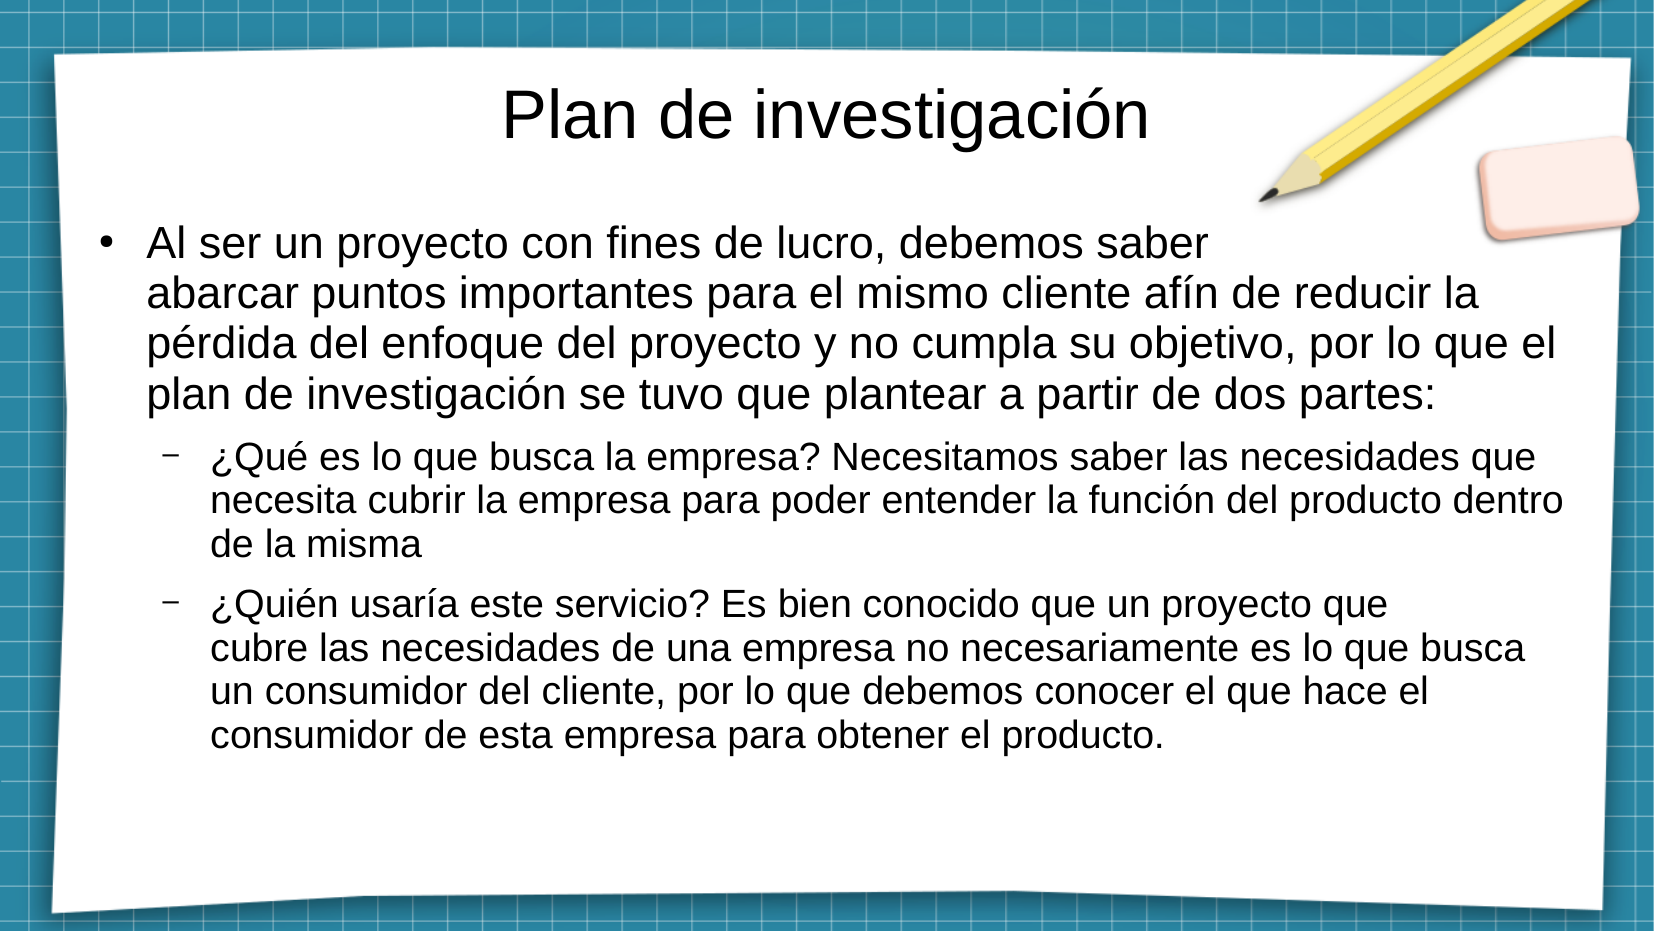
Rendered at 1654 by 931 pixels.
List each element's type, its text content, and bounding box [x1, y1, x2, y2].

picture [0, 0, 1654, 931]
title Plan de investigación [82, 37, 1571, 193]
list Al ser un proyecto con fines de lucro, debemos saber abarcar puntos importantes para el mismo cliente afín de reducir la pérdida del enfoque del proyecto y no cumpla su objetivo, por lo que el plan de investigación se tuvo que plantear a partir de dos partes: ¿Qué es lo que busca la empresa? Necesitamos saber las necesidades que necesita cubrir la empresa para poder entender la función del producto dentro de la misma ¿Quién usaría este servicio? Es bien conocido que un proyecto que cubre las necesidades de una empresa no necesariamente es lo que busca un consumidor del cliente, por lo que debemos conocer el que hace el consumidor de esta empresa para obtener el producto. [82, 217, 1571, 758]
